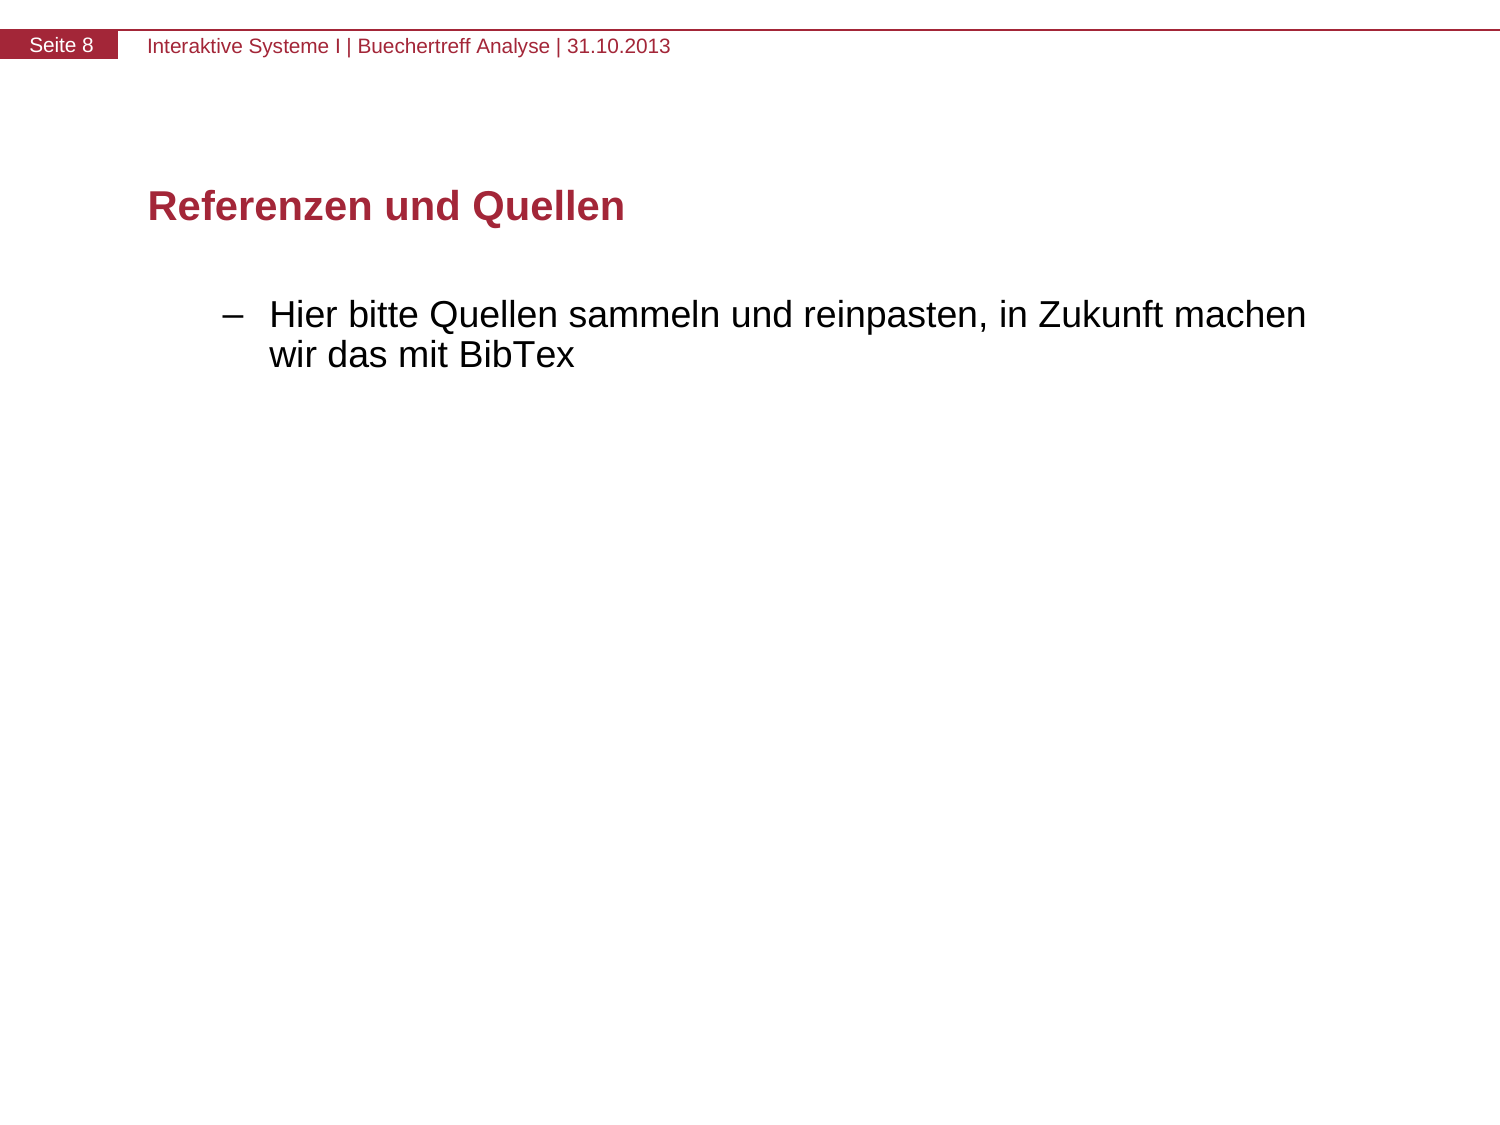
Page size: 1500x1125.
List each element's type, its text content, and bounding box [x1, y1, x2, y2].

list Hier bitte Quellen sammeln und reinpasten, in Zukunft machen wir das mit BibTex [132, 287, 1371, 888]
title Referenzen und Quellen [132, 149, 1413, 258]
